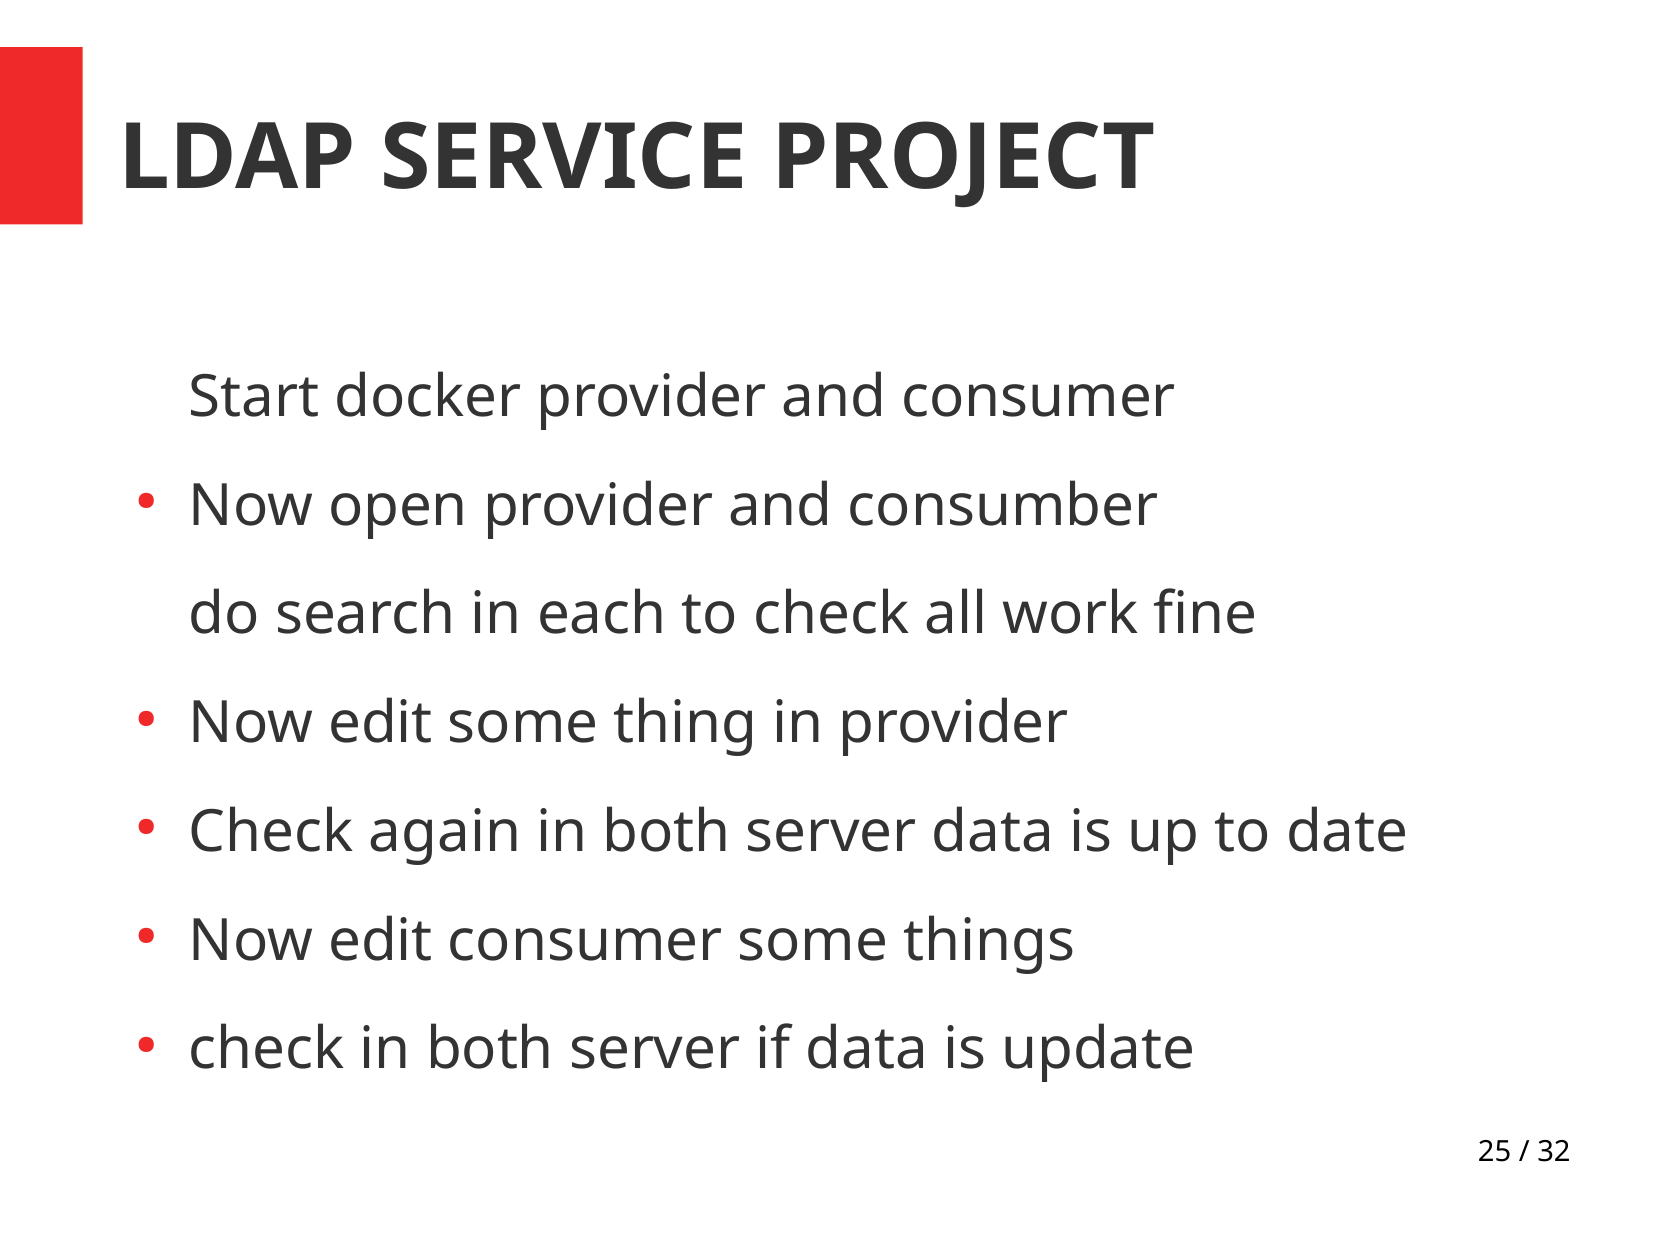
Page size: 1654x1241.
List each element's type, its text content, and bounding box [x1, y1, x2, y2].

title LDAP SERVICE PROJECT [118, 49, 1571, 257]
list Start docker provider and consumer Now open provider and consumber do search in each to check all work fine Now edit some thing in provider Check again in both server data is up to date Now edit consumer some things check in both server if data is update [118, 354, 1536, 1074]
